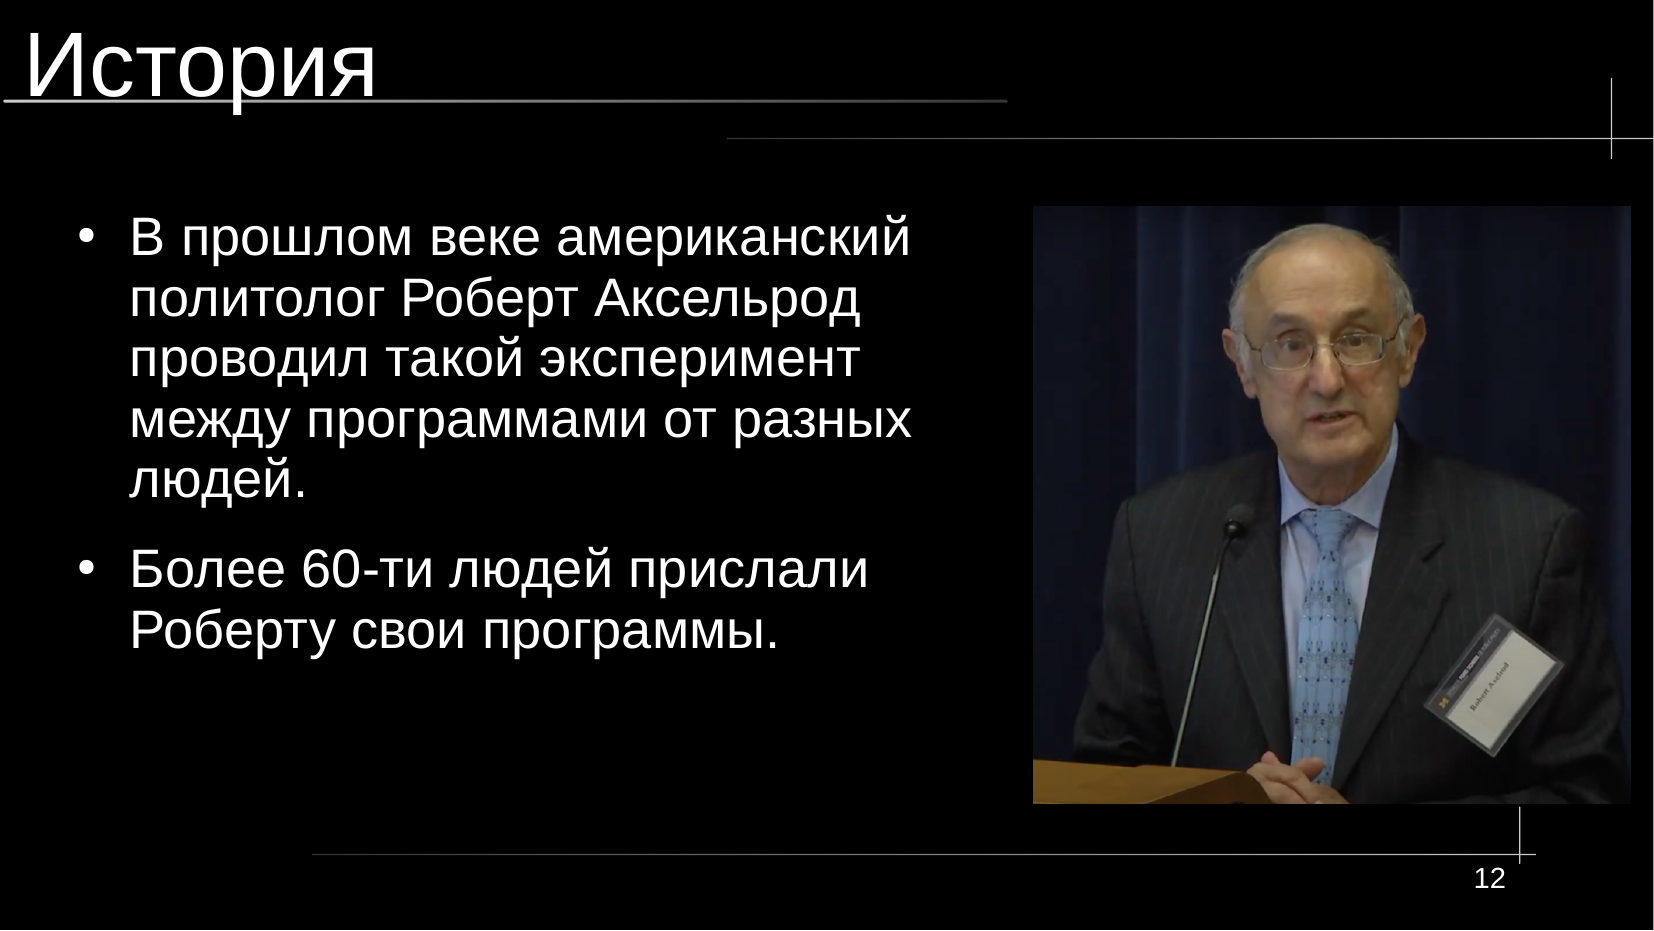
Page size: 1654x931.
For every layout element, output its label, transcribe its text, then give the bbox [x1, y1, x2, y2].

list В прошлом веке американский политолог Роберт Аксельрод проводил такой эксперимент между программами от разных людей. Более 60-ти людей прислали Роберту свои программы. [59, 206, 981, 875]
title История [23, 11, 1589, 119]
picture [1033, 206, 1631, 804]
